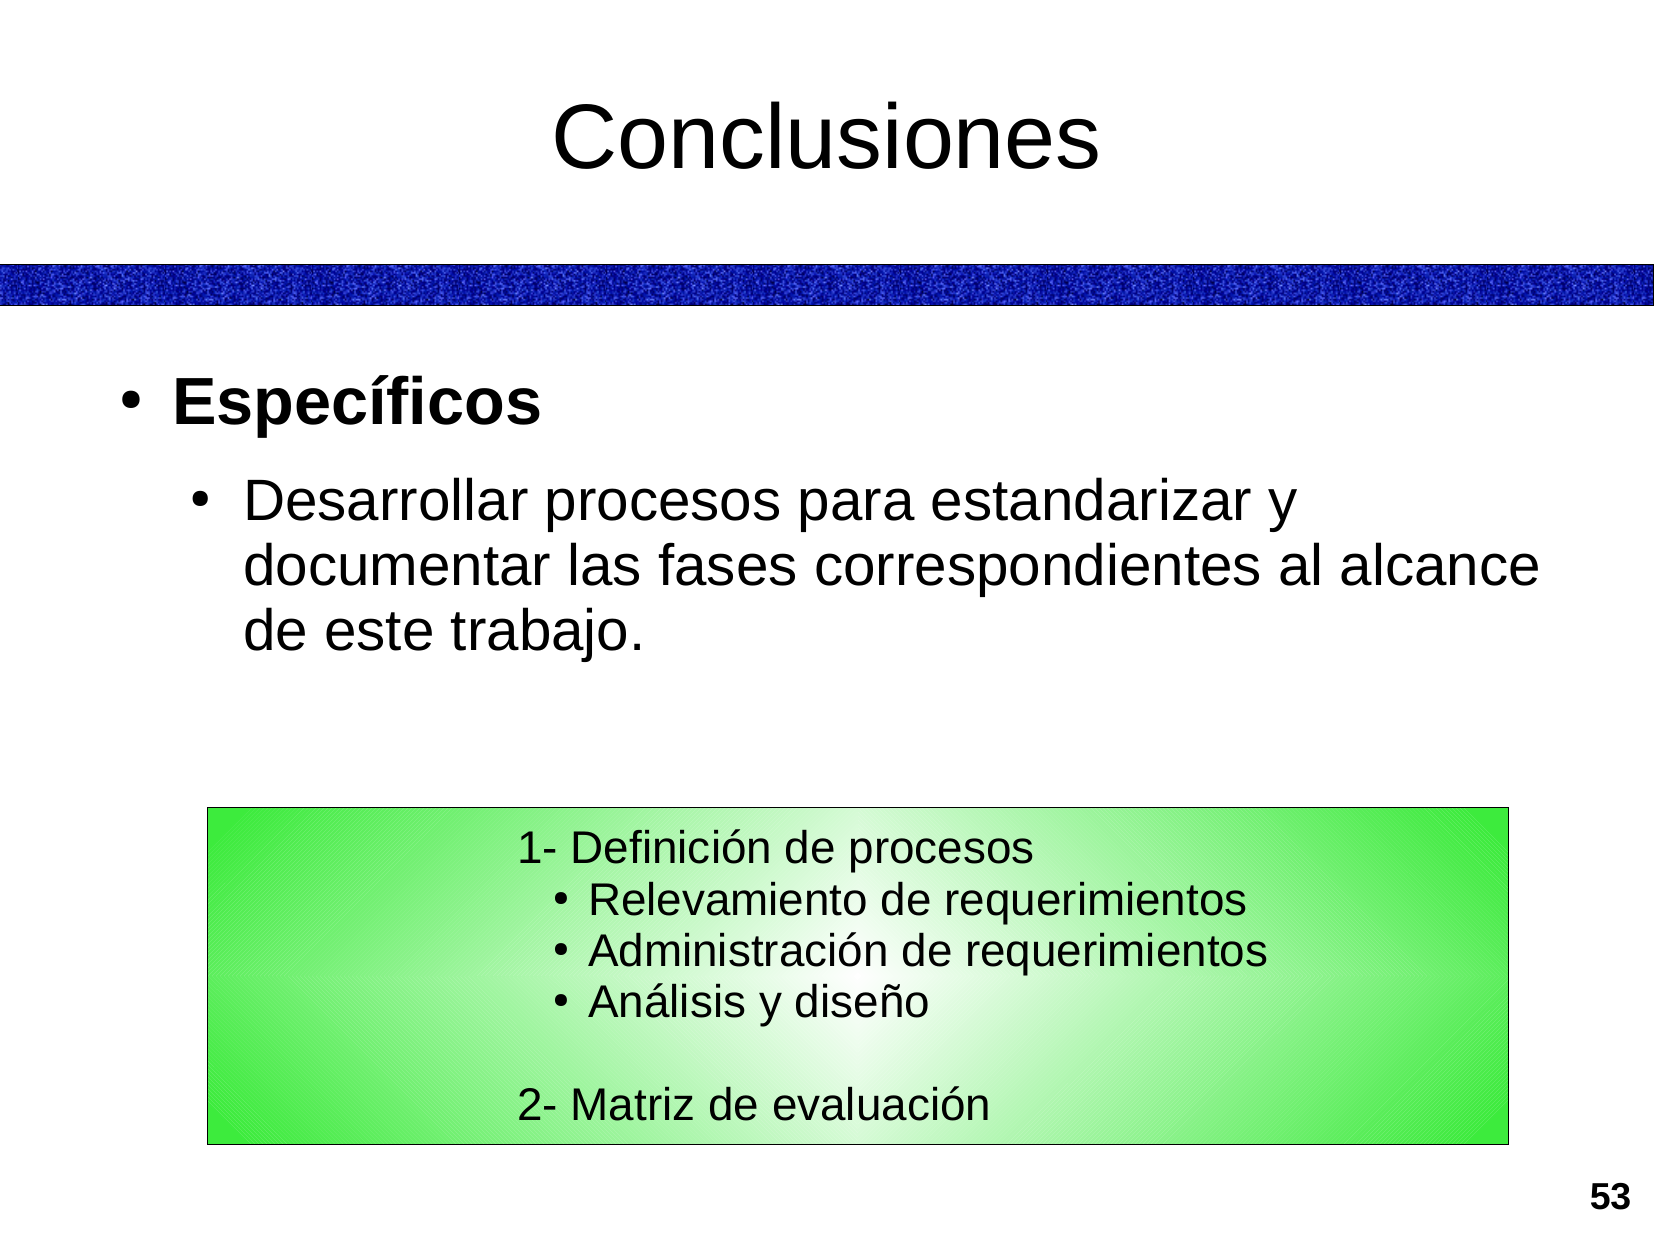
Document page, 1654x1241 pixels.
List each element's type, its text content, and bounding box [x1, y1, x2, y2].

text_box <número> [1575, 1168, 1654, 1240]
picture [0, 265, 1653, 305]
list Específicos Desarrollar procesos para estandarizar y documentar las fases correspondientes al alcance de este trabajo. [101, 363, 1549, 713]
text_box 1- Definición de procesos Relevamiento de requerimientos Administración de requerimientos Análisis y diseño 2- Matriz de evaluación [207, 807, 1509, 1145]
title Conclusiones [58, 21, 1595, 253]
